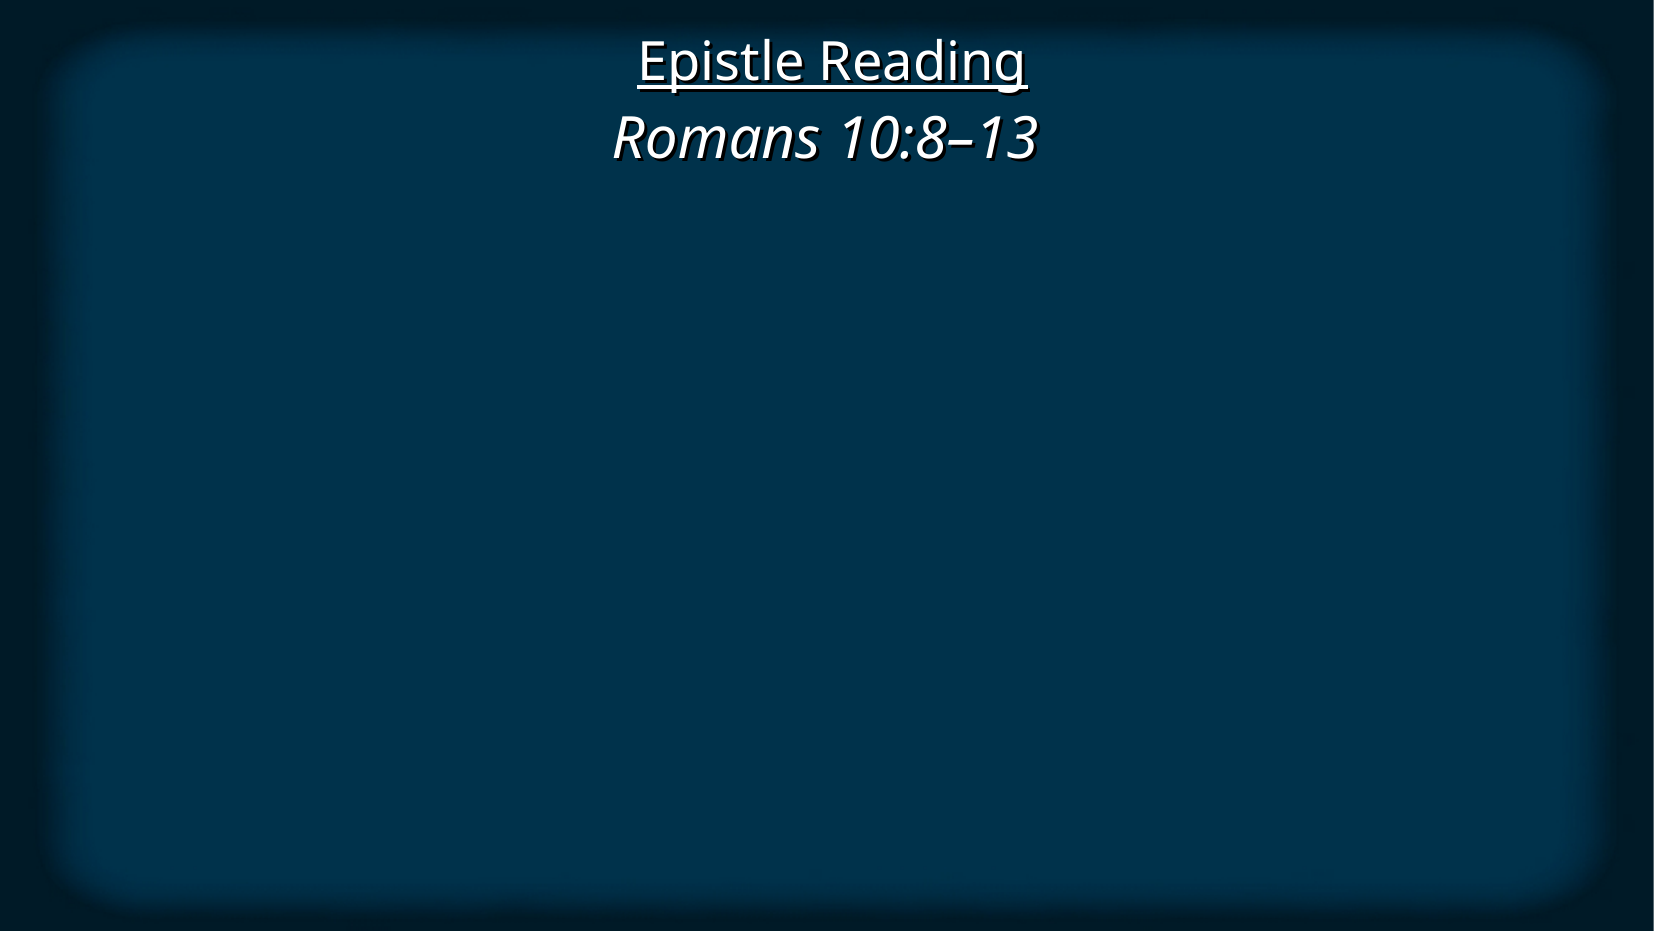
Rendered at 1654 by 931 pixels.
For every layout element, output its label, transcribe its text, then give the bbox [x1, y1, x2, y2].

picture [0, 0, 1654, 931]
text_box Epistle Reading Romans 10:8–13 [75, 15, 1591, 181]
